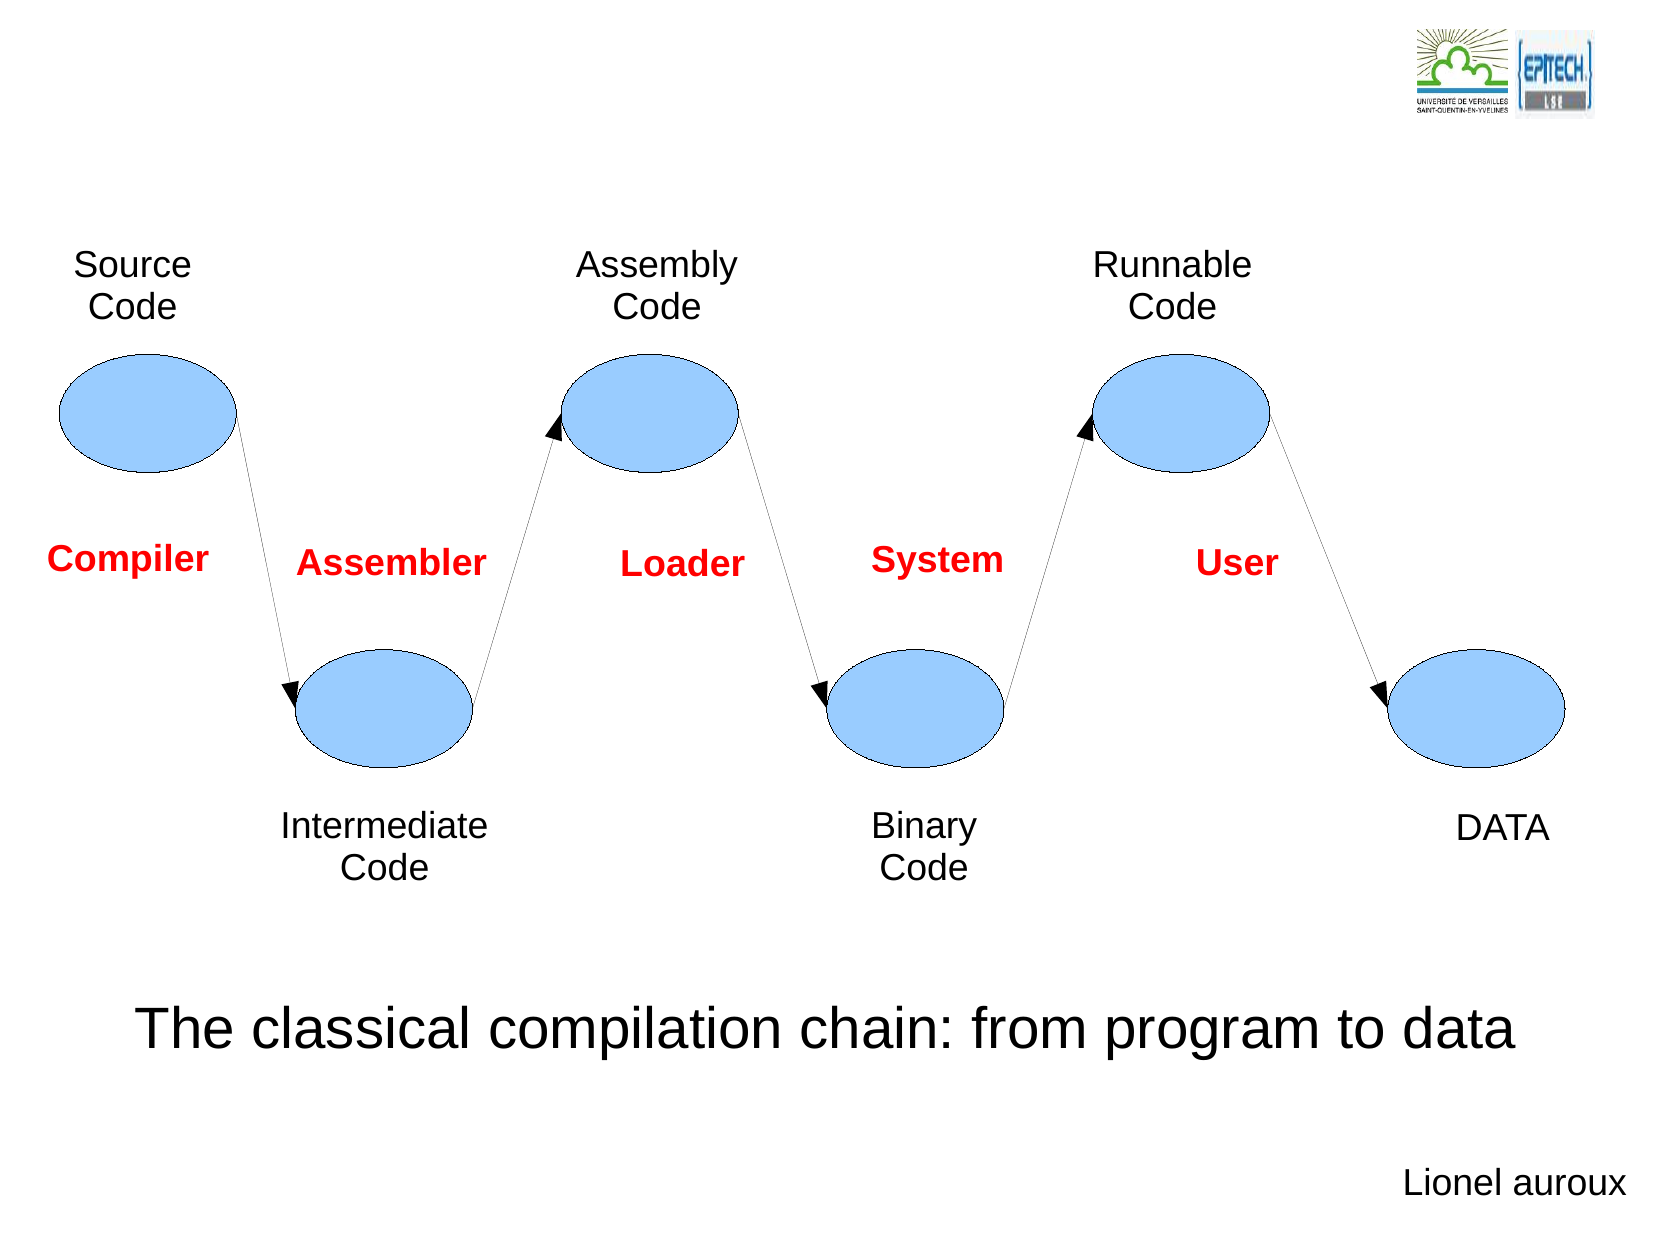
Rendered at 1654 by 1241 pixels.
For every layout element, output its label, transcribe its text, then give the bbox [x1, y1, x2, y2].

text_box Source Code [58, 236, 207, 336]
text_box DATA [1440, 799, 1565, 857]
text_box [826, 649, 1004, 768]
text_box Loader [605, 535, 761, 592]
text_box [1387, 649, 1566, 768]
text_box [295, 649, 473, 768]
text_box [561, 354, 739, 473]
text_box Runnable Code [1077, 236, 1268, 336]
text_box Compiler [32, 530, 225, 588]
text_box [59, 354, 237, 473]
text_box Binary Code [856, 797, 992, 897]
text_box User [1181, 533, 1294, 591]
text_box Intermediate Code [265, 797, 504, 897]
picture [1417, 29, 1508, 113]
text_box System [856, 531, 1019, 589]
text_box [1092, 354, 1270, 473]
text_box Lionel auroux [1387, 1153, 1642, 1211]
text_box The classical compilation chain: from program to data [119, 988, 1533, 1069]
text_box Assembly Code [561, 236, 753, 336]
picture [1515, 30, 1595, 119]
text_box Assembler [281, 533, 502, 591]
